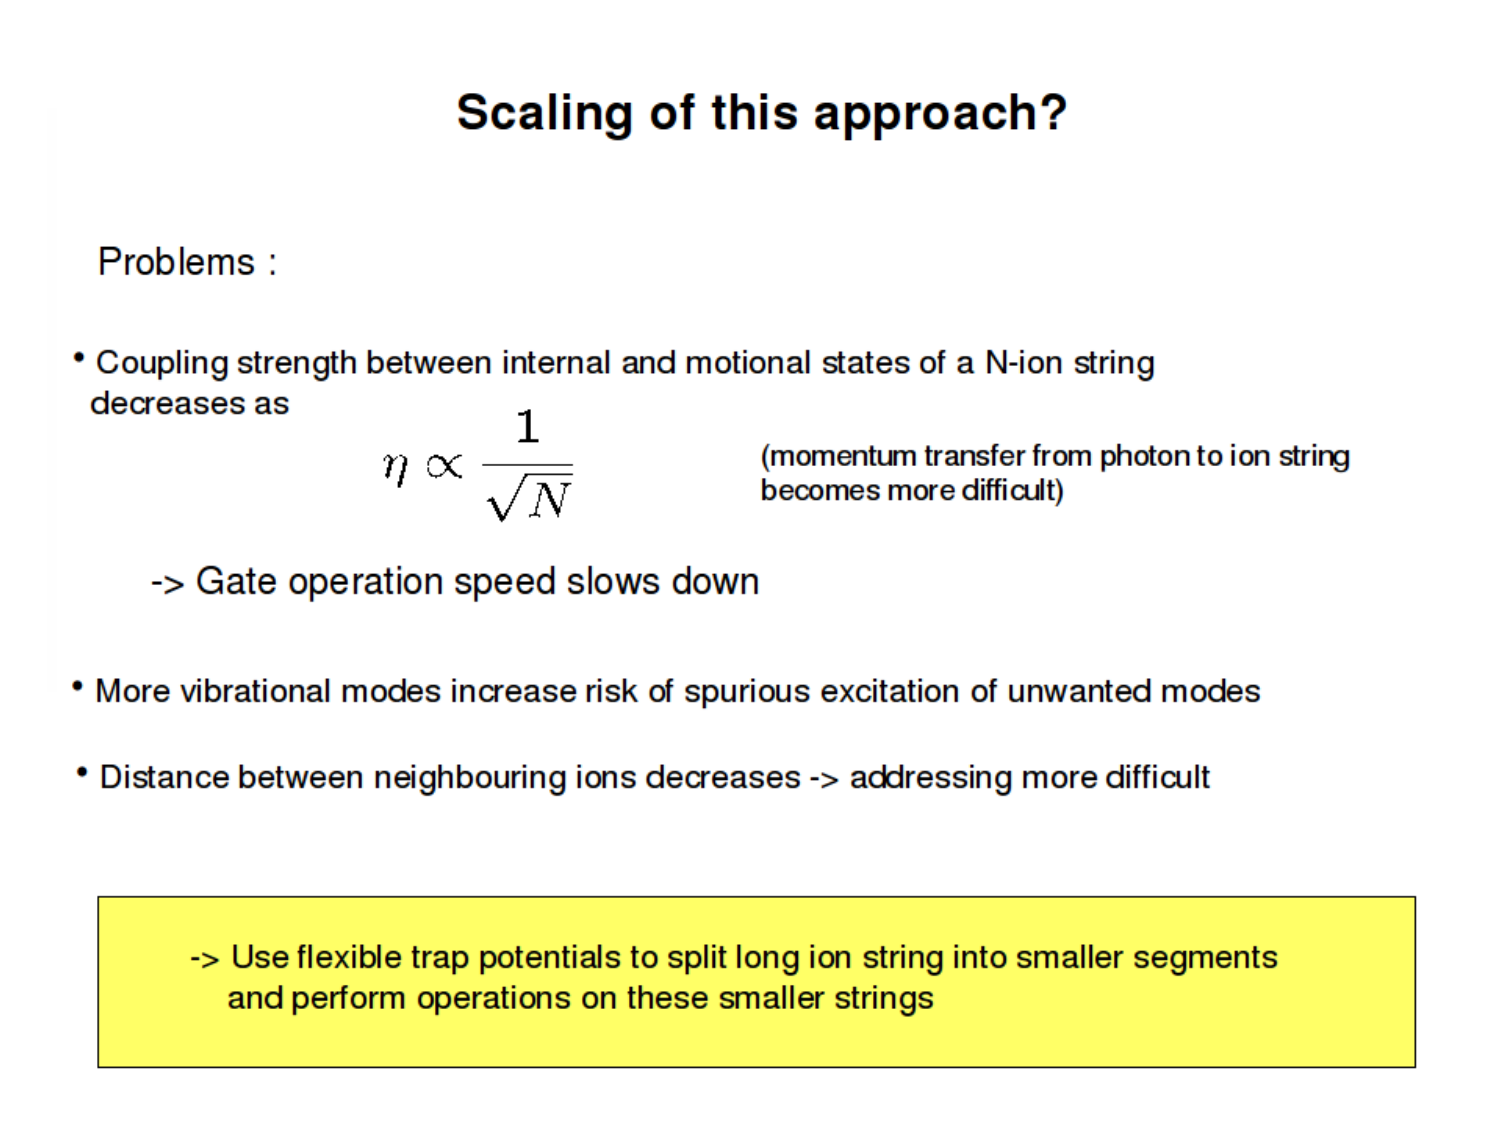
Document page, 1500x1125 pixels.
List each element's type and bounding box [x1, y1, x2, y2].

picture [37, 67, 1455, 1071]
